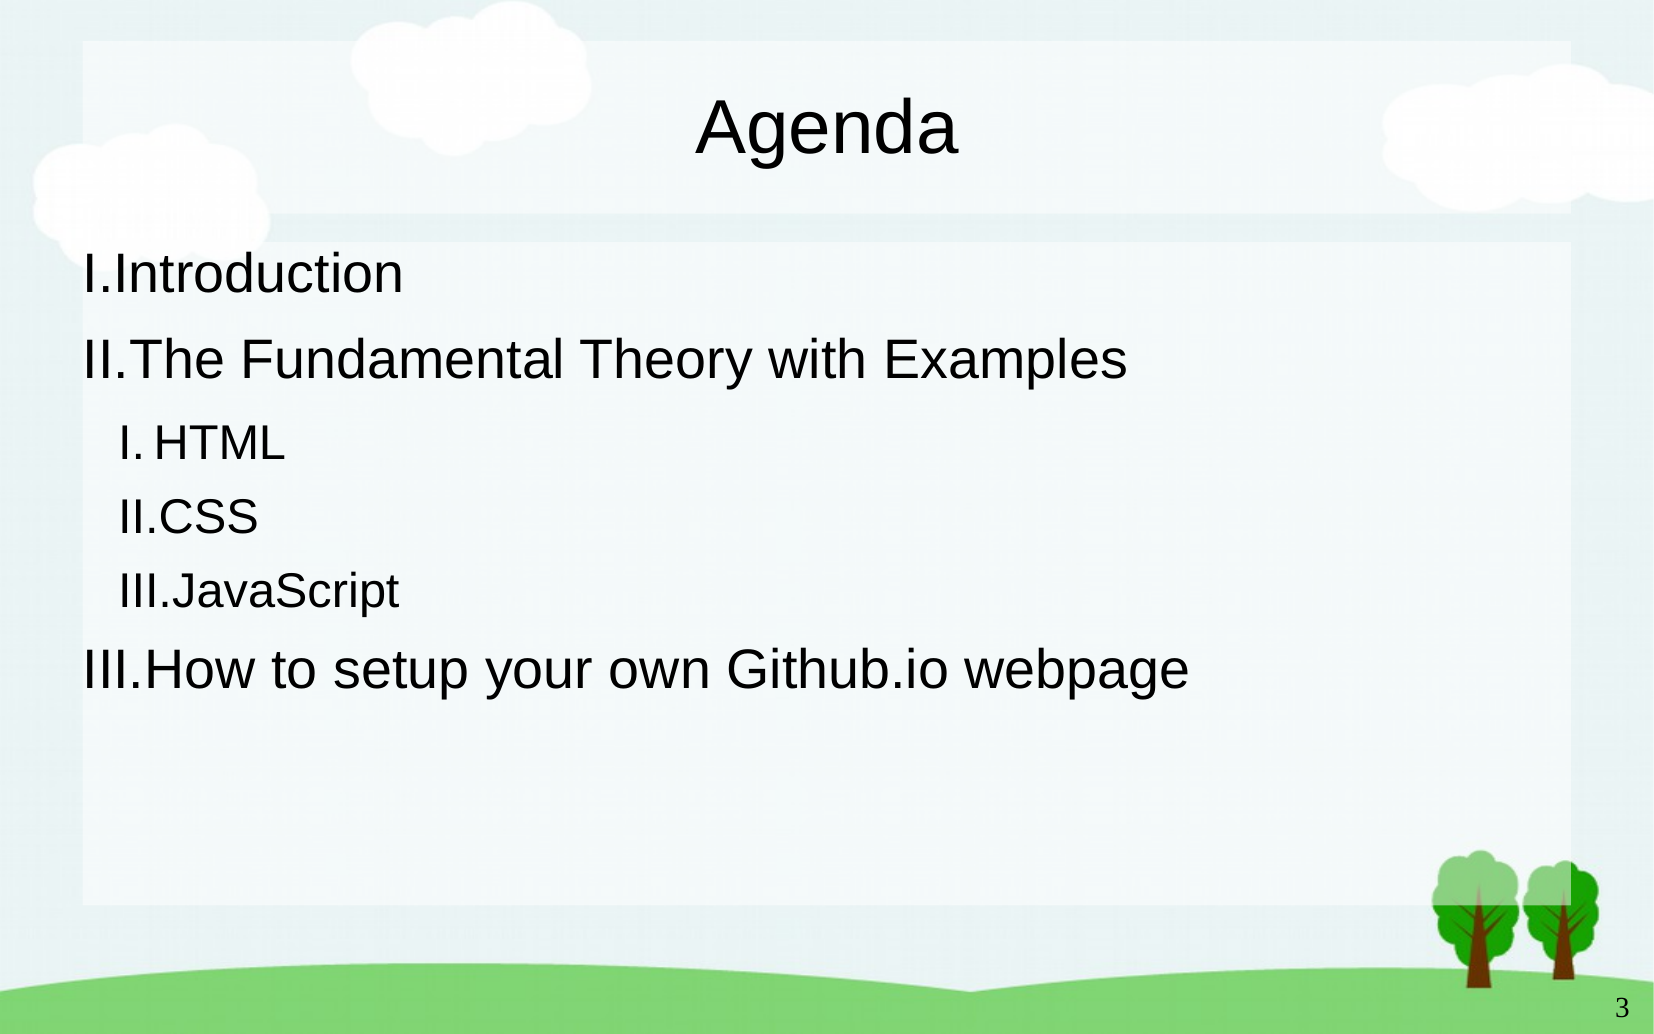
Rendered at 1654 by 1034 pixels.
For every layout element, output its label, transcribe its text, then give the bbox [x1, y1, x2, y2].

picture [0, 0, 1654, 1034]
list Introduction The Fundamental Theory with Examples HTML CSS JavaScript How to setup your own Github.io webpage [82, 241, 1571, 906]
title Agenda [82, 41, 1571, 214]
